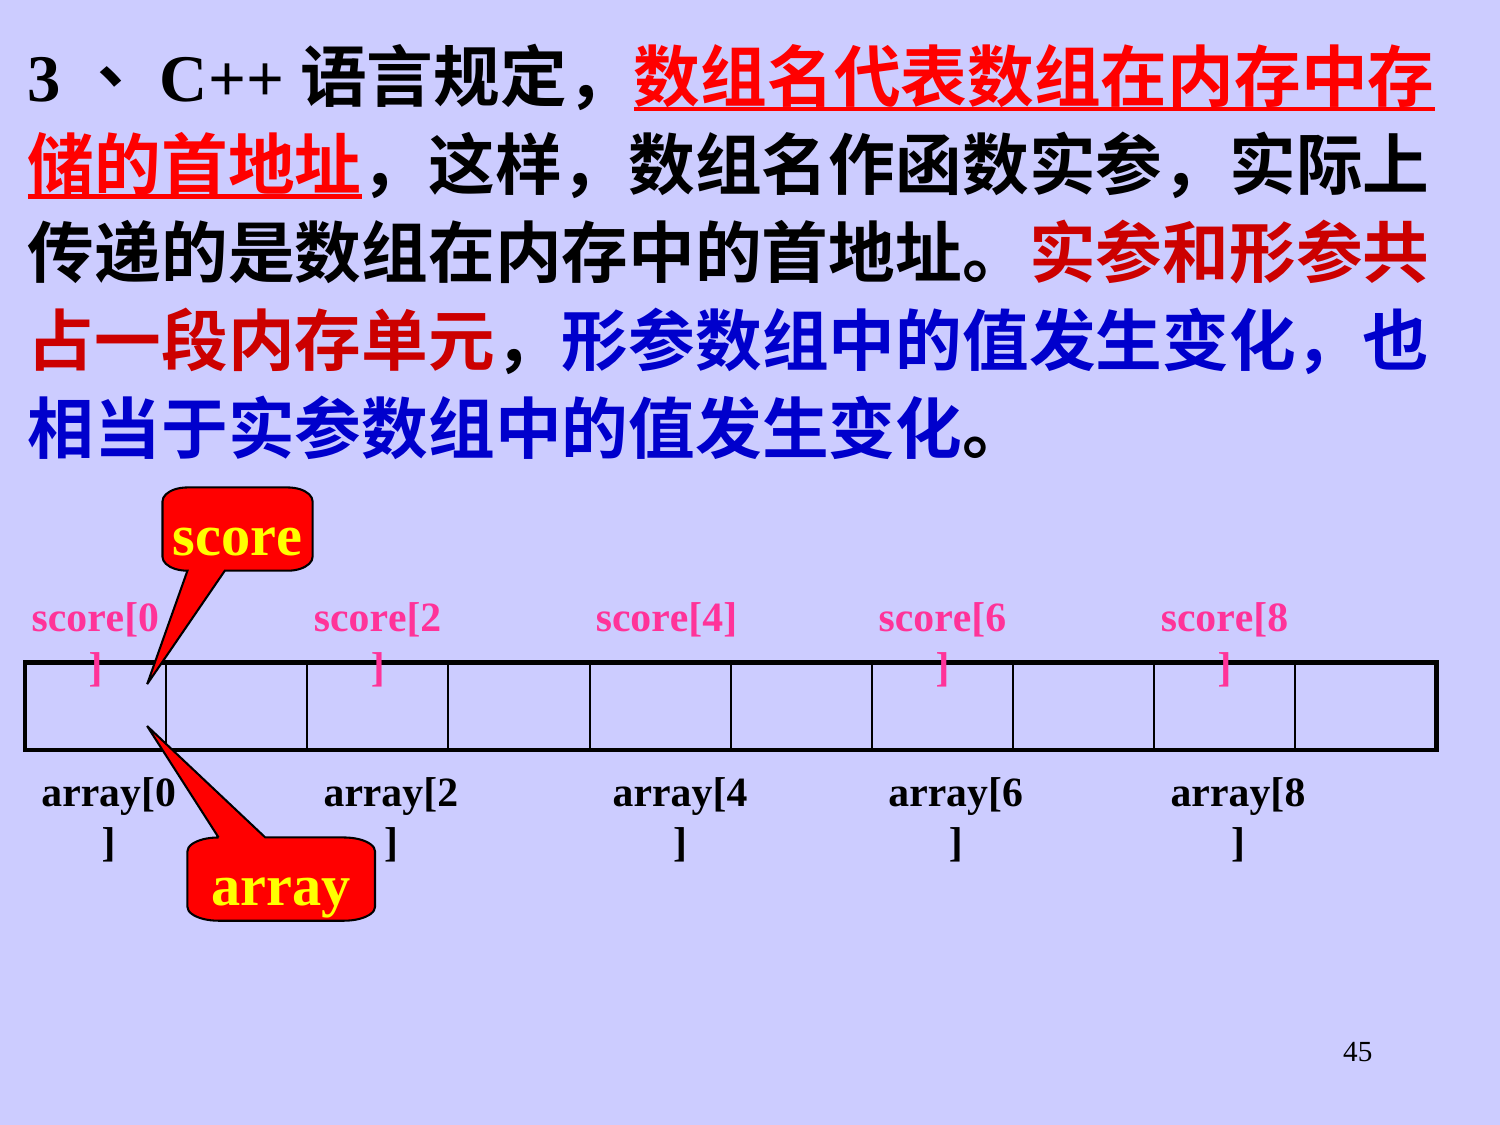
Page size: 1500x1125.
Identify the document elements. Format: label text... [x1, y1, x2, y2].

text_box 3、C++语言规定，数组名代表数组在内存中存储的首地址，这样，数组名作函数实参，实际上传递的是数组在内存中的首地址。实参和形参共占一段内存单元，形参数组中的值发生变化，也相当于实参数组中的值发生变化。 [24, 24, 1476, 469]
text_box score[6] [872, 587, 1014, 663]
text_box array[4] [602, 762, 758, 838]
text_box array[6] [885, 762, 1027, 838]
text_box array[0] [38, 762, 180, 838]
text_box score[2] [307, 587, 449, 663]
text_box array[2] [320, 762, 462, 838]
text_box score[8] [1154, 587, 1296, 663]
text_box score [147, 487, 313, 685]
text_box array [147, 726, 376, 921]
text_box score[0] [24, 587, 167, 663]
text_box score[4] [589, 587, 745, 663]
text_box <编号> [1074, 1025, 1388, 1101]
text_box array[8] [1167, 762, 1309, 838]
